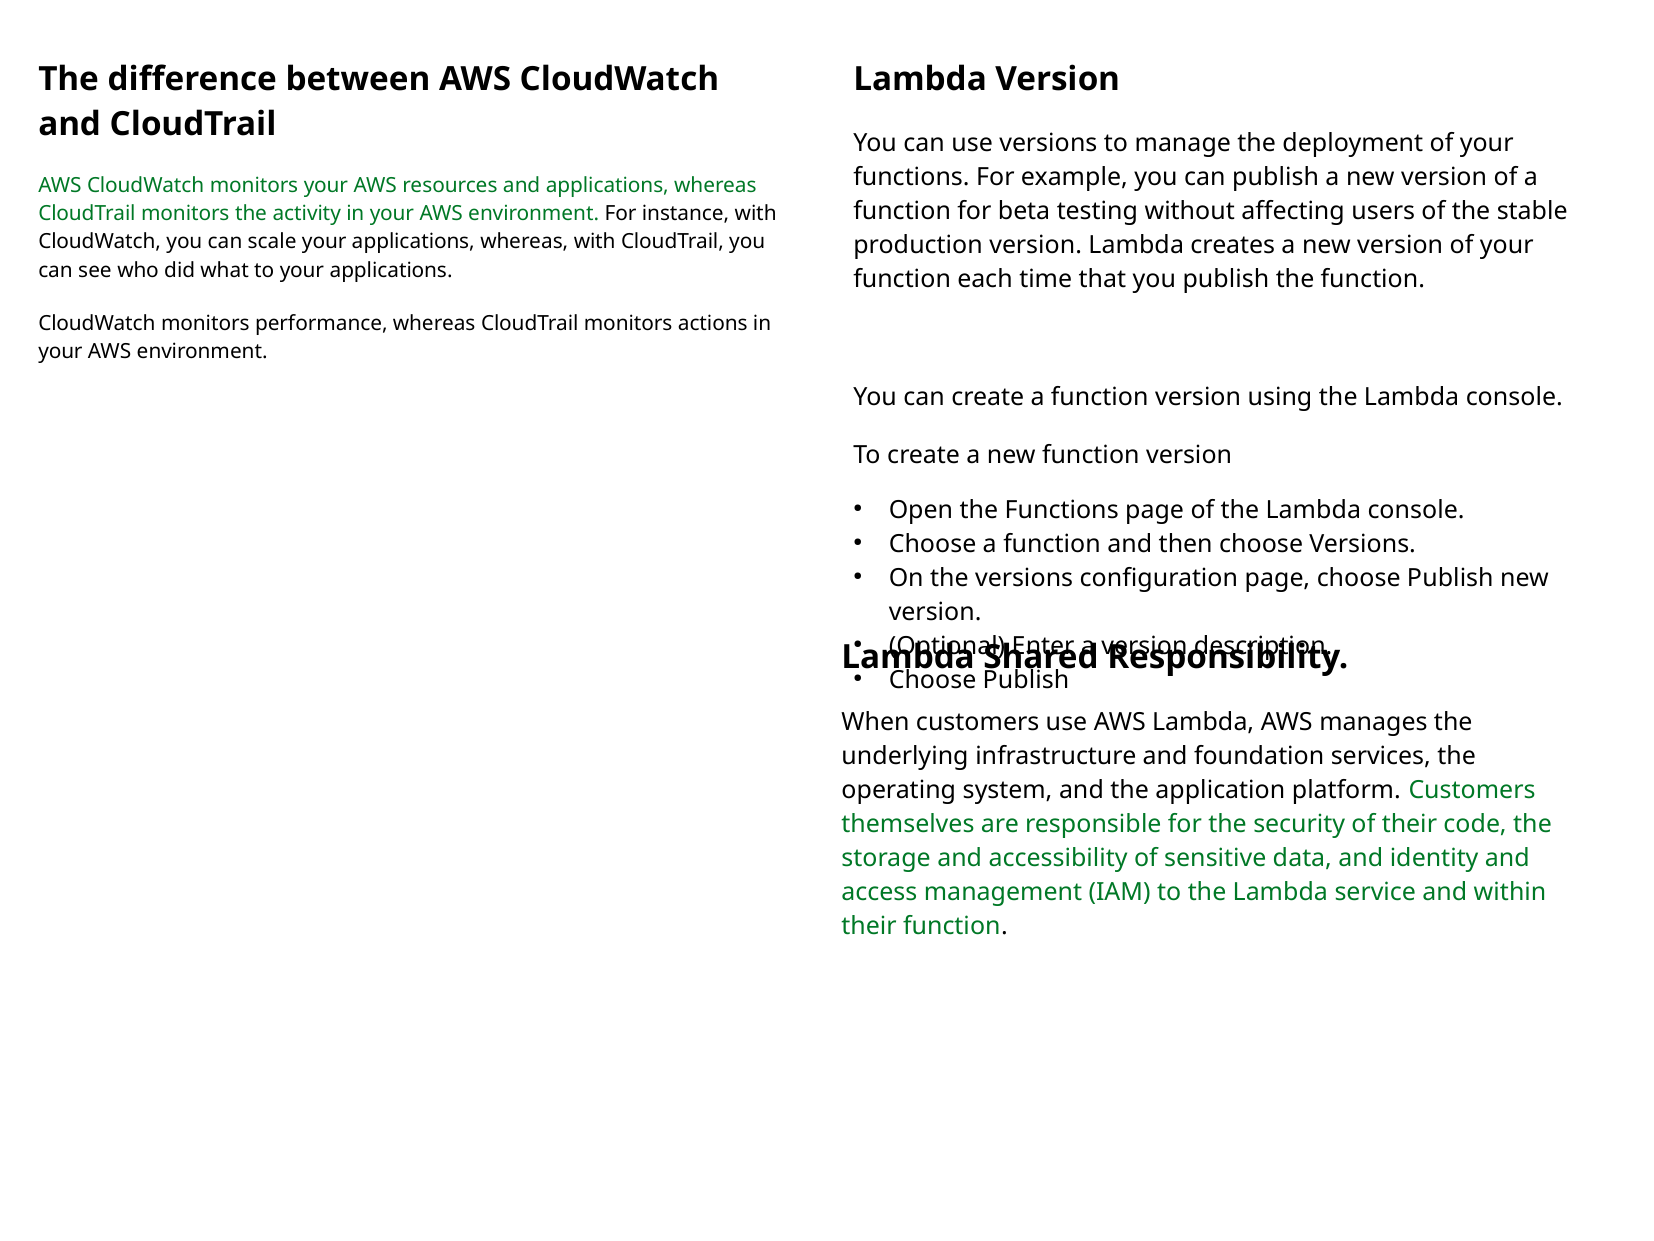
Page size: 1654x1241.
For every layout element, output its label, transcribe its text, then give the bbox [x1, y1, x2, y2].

text_box Lambda Shared Responsibility. When customers use AWS Lambda, AWS manages the underlying infrastructure and foundation services, the operating system, and the application platform. Customers themselves are responsible for the security of their code, the storage and accessibility of sensitive data, and identity and access management (IAM) to the Lambda service and within their function. [826, 625, 1583, 863]
text_box Lambda Version You can use versions to manage the deployment of your functions. For example, you can publish a new version of a function for beta testing without affecting users of the stable production version. Lambda creates a new version of your function each time that you publish the function. You can create a function version using the Lambda console. To create a new function version Open the Functions page of the Lambda console. Choose a function and then choose Versions. On the versions configuration page, choose Publish new version. (Optional) Enter a version description. Choose Publish [838, 47, 1595, 548]
text_box The difference between AWS CloudWatch and CloudTrail AWS CloudWatch monitors your AWS resources and applications, whereas CloudTrail monitors the activity in your AWS environment. For instance, with CloudWatch, you can scale your applications, whereas, with CloudTrail, you can see who did what to your applications. CloudWatch monitors performance, whereas CloudTrail monitors actions in your AWS environment. [23, 47, 804, 310]
